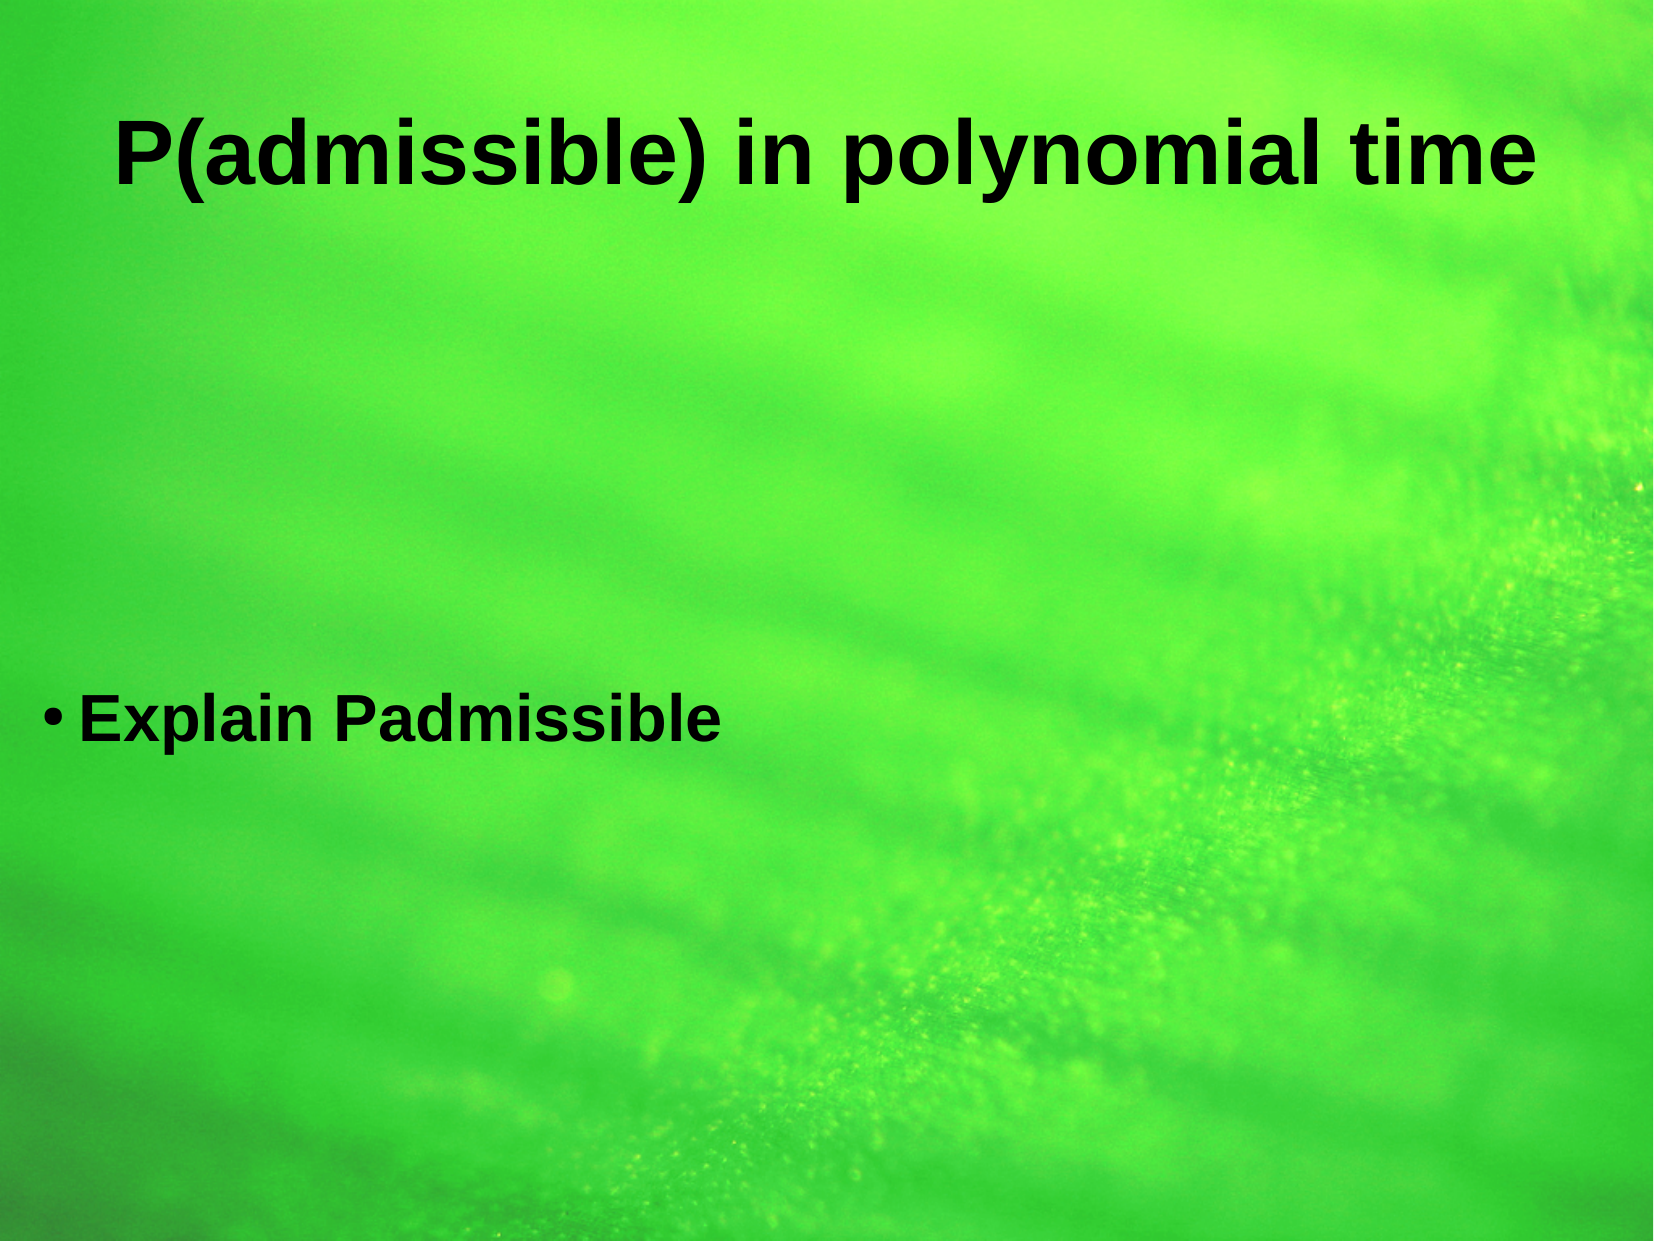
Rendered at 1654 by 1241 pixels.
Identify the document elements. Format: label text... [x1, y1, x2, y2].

picture [0, 0, 1654, 1241]
title P(admissible) in polynomial time [82, 49, 1571, 257]
subtitle Explain Padmissible [41, 290, 1609, 1109]
